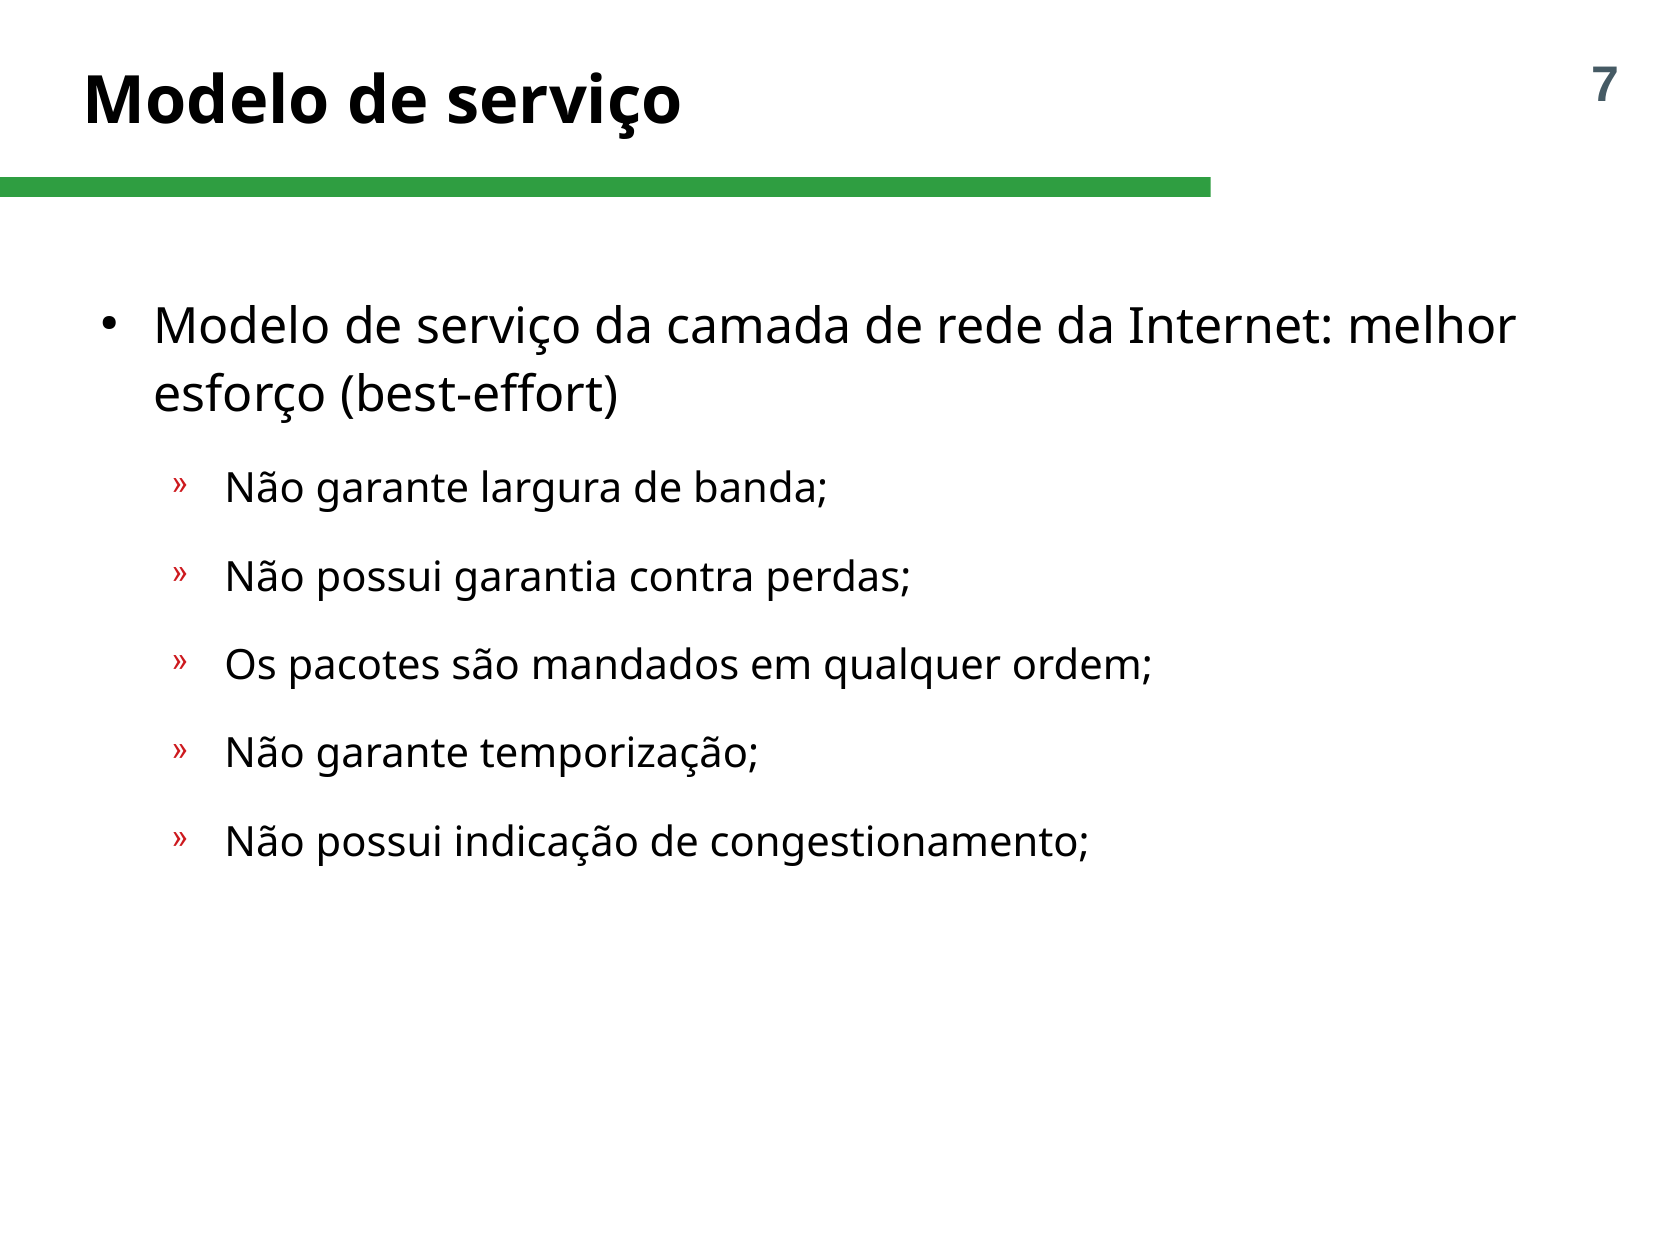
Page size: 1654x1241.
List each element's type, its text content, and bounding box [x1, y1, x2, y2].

list Modelo de serviço da camada de rede da Internet: melhor esforço (best-effort) Não garante largura de banda; Não possui garantia contra perdas; Os pacotes são mandados em qualquer ordem; Não garante temporização; Não possui indicação de congestionamento; [82, 290, 1571, 1211]
title Modelo de serviço [82, 0, 1152, 202]
